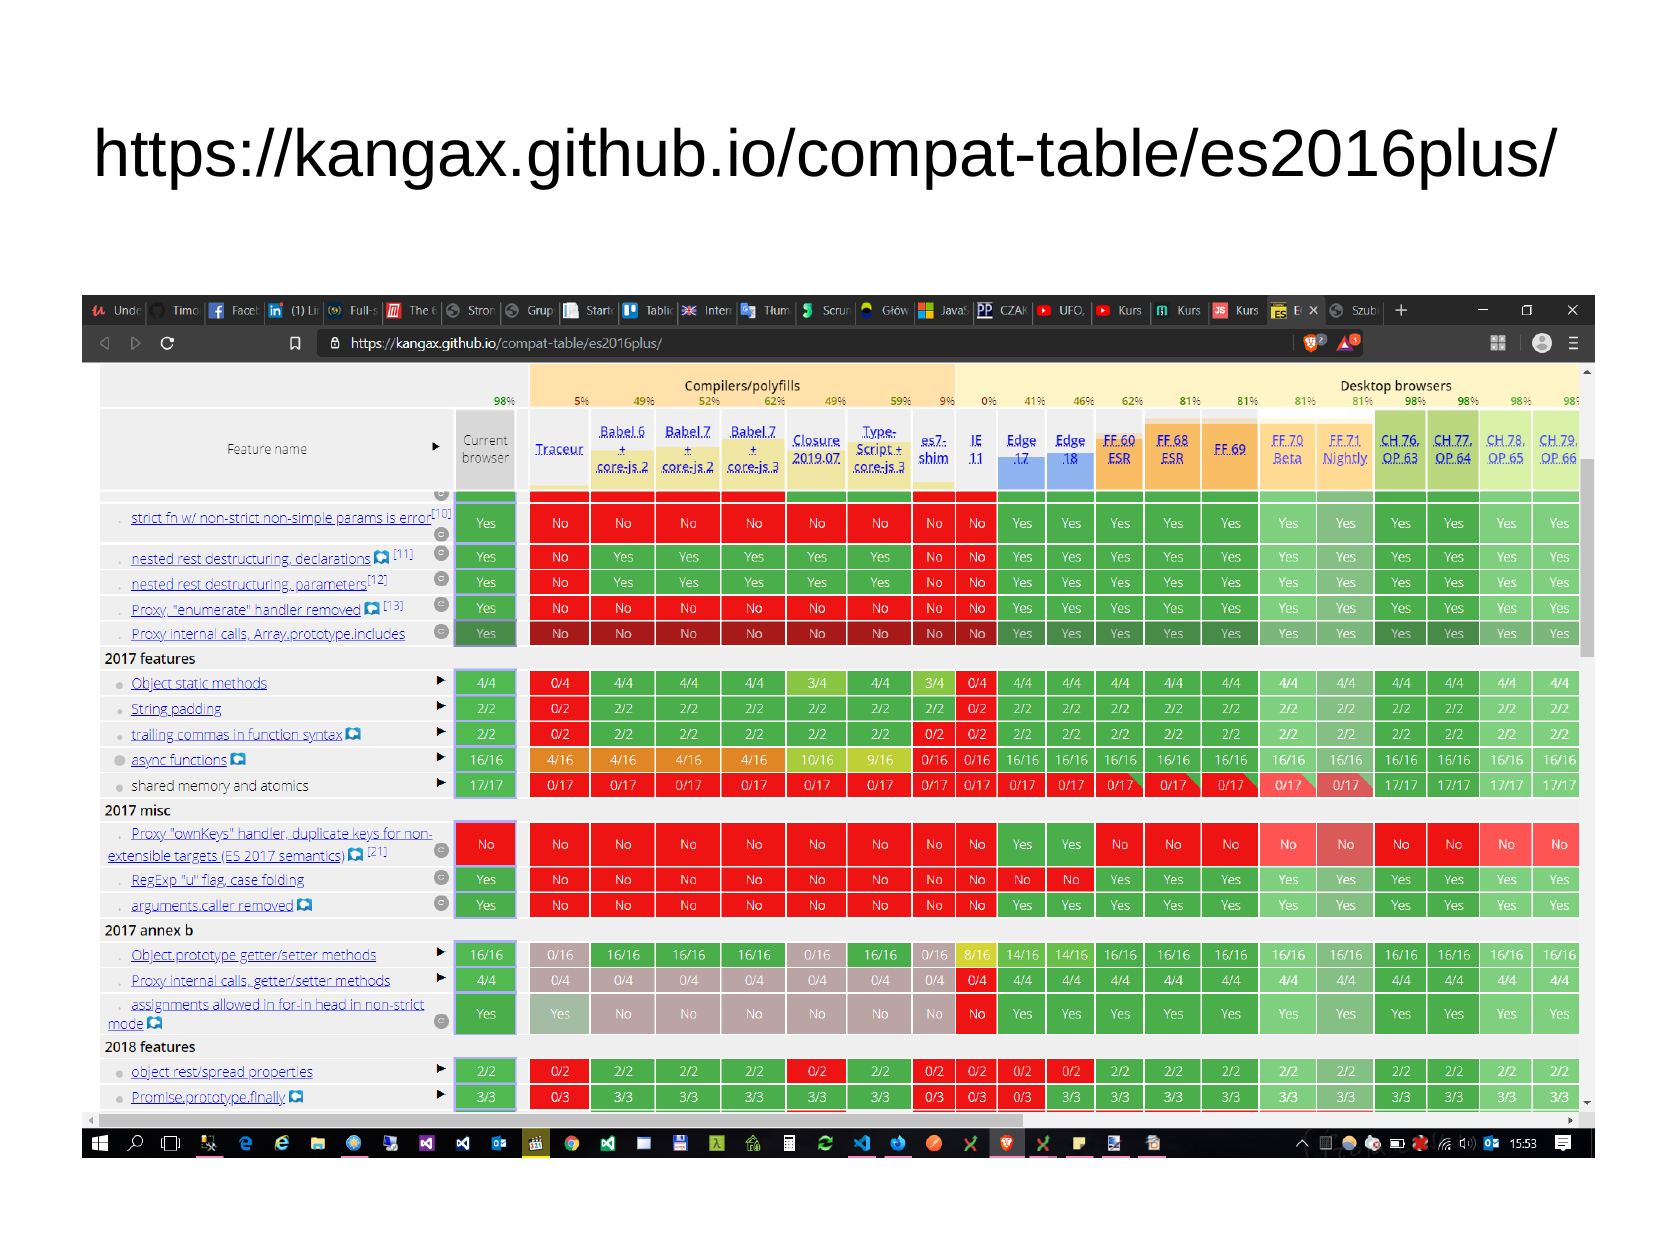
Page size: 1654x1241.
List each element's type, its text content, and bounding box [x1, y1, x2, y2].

title https://kangax.github.io/compat-table/es2016plus/ [82, 49, 1571, 257]
picture [82, 295, 1595, 1158]
